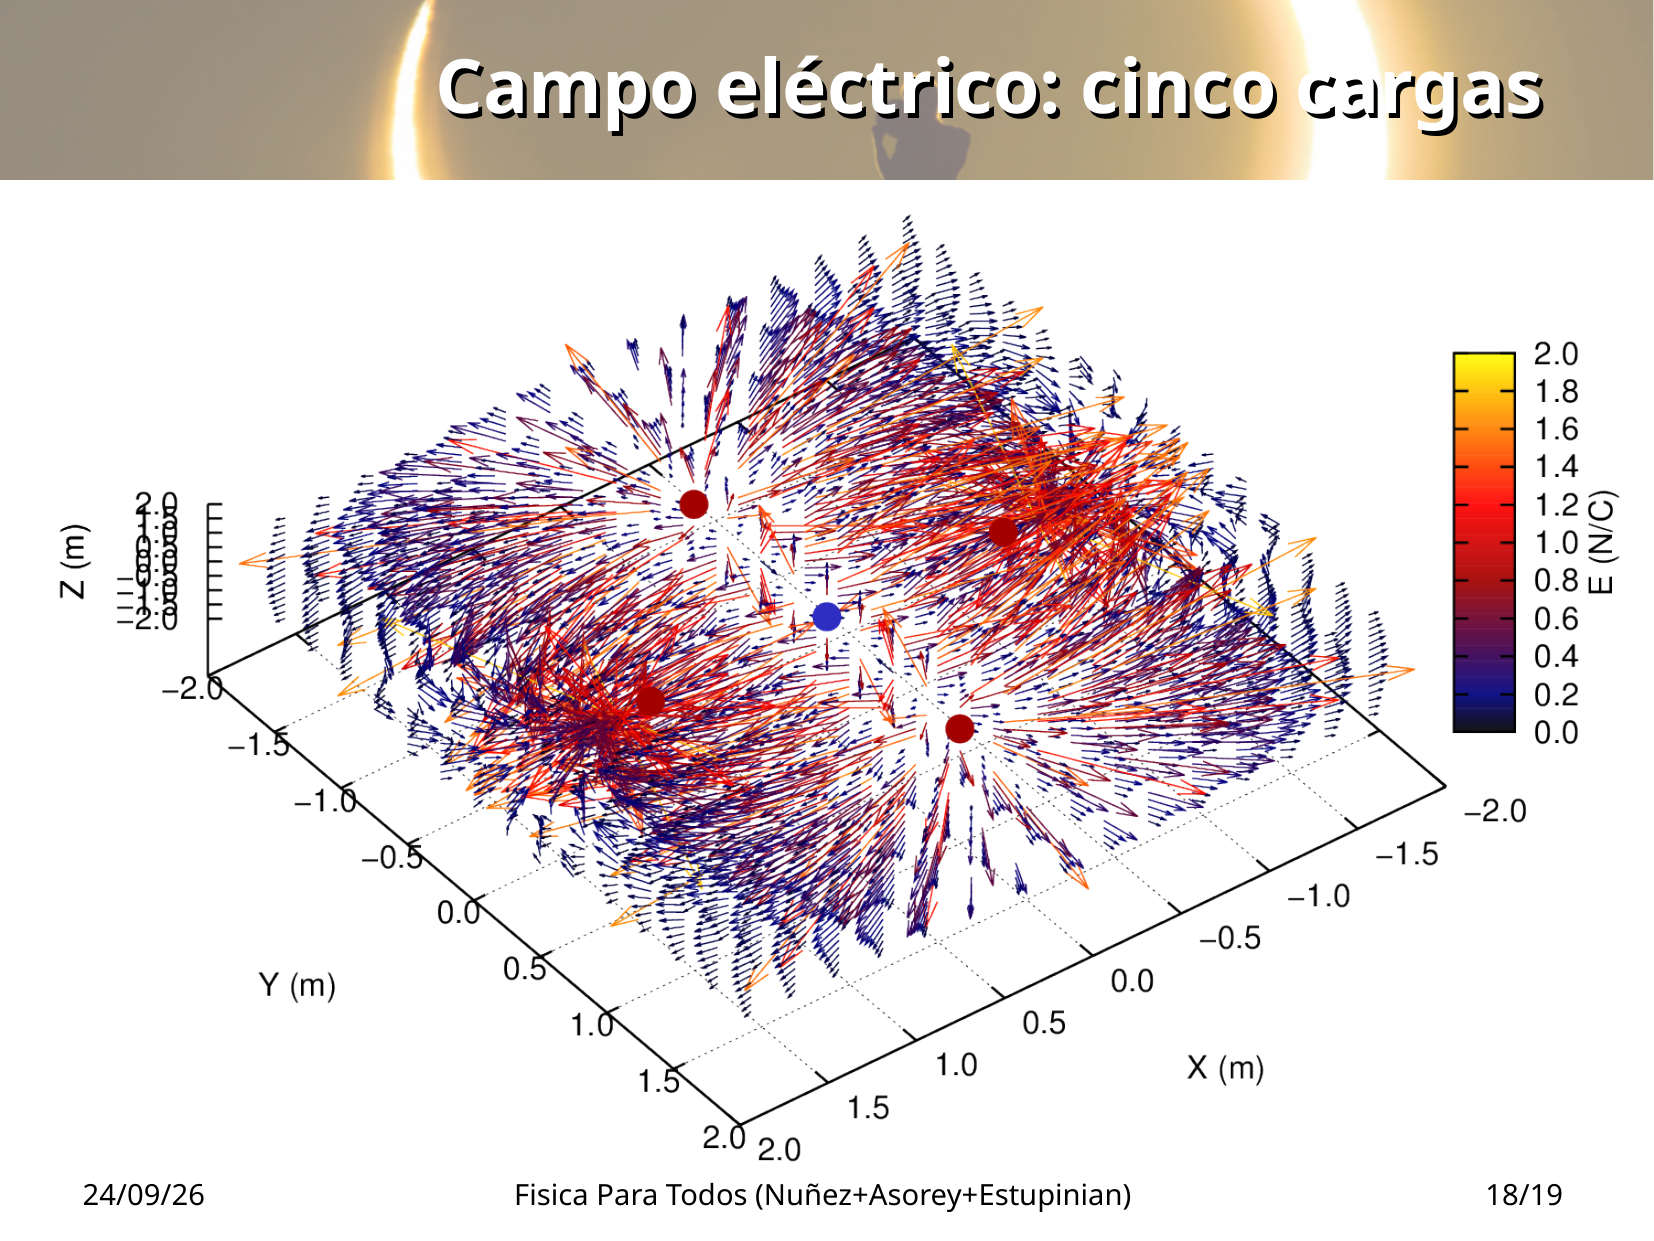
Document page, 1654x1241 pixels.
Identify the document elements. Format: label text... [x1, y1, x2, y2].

title Campo eléctrico: cinco cargas [75, 19, 1564, 82]
picture [0, 0, 1654, 1241]
